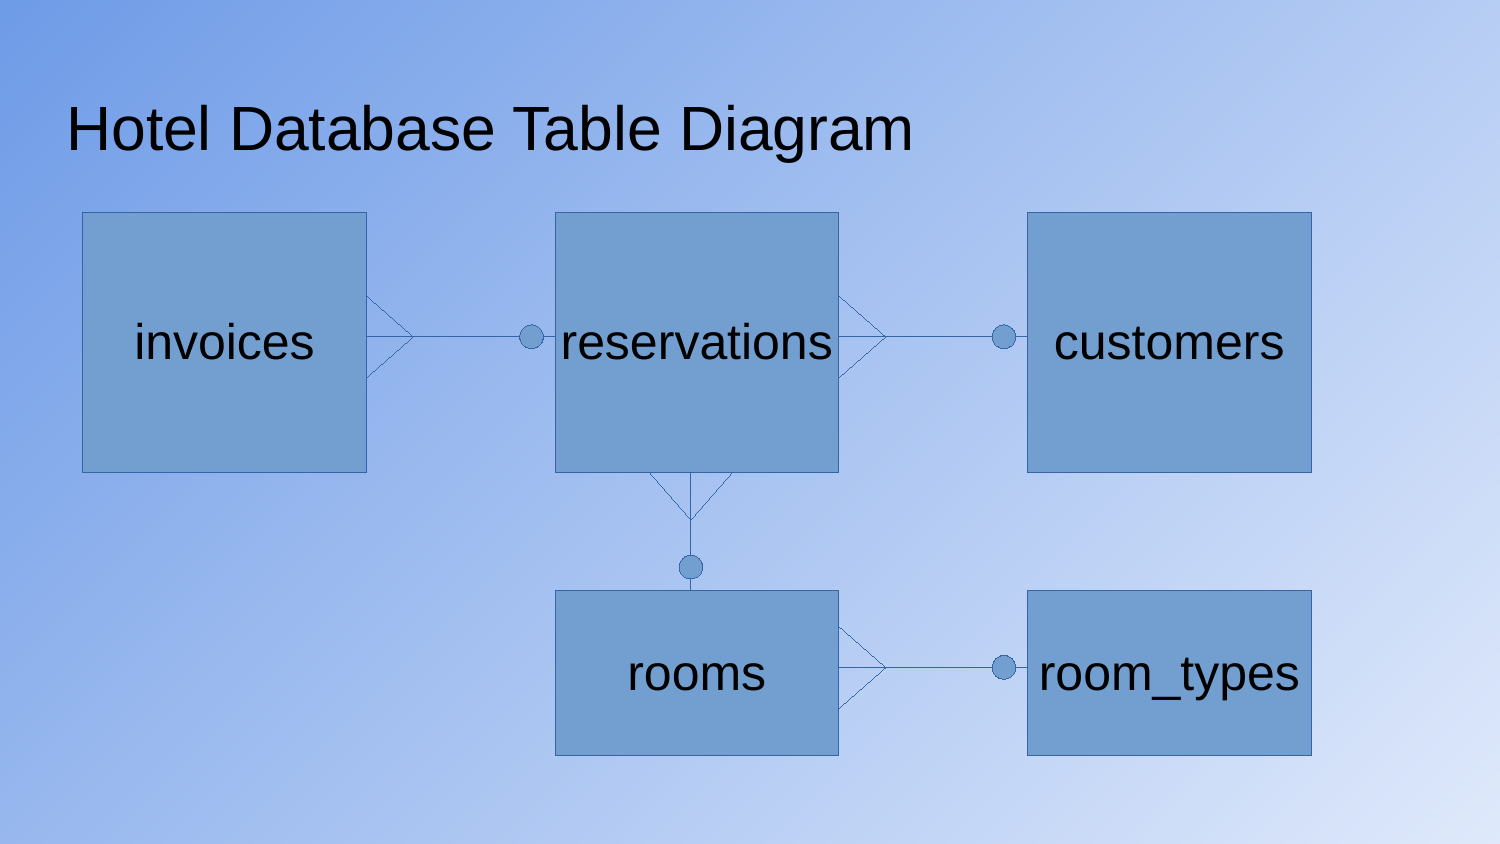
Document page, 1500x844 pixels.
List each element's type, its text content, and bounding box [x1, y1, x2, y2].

text_box invoices [82, 212, 367, 473]
text_box reservations [555, 212, 839, 473]
text_box [519, 324, 544, 349]
title Hotel Database Table Diagram [51, 72, 1449, 167]
text_box room_types [1027, 590, 1312, 756]
text_box customers [1027, 212, 1312, 473]
text_box rooms [555, 590, 839, 756]
text_box [992, 655, 1016, 680]
text_box [992, 324, 1016, 349]
text_box [679, 555, 703, 579]
